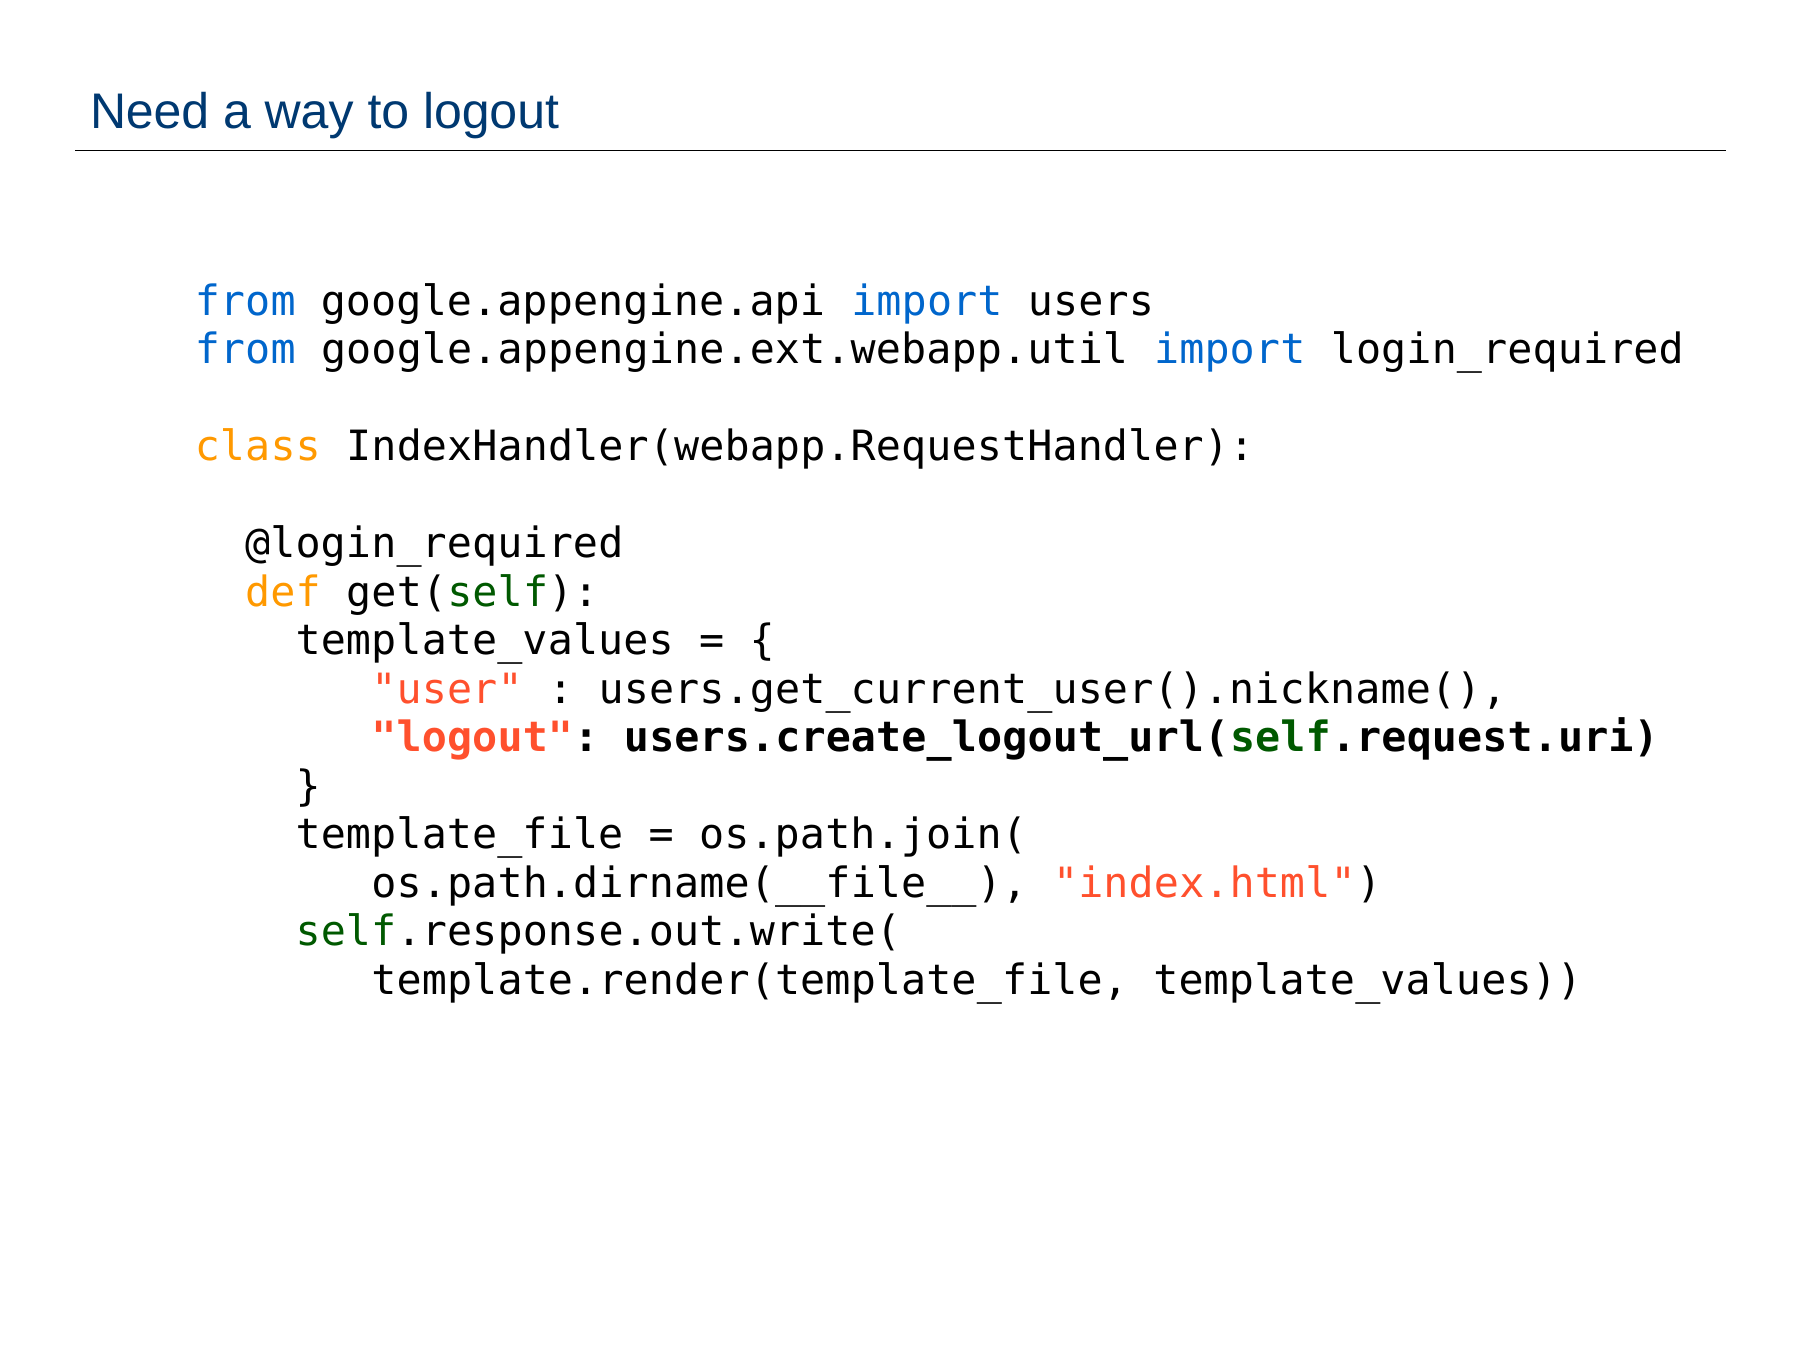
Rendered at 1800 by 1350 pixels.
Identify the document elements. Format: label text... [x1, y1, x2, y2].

text_box from google.appengine.api import users from google.appengine.ext.webapp.util import login_required class IndexHandler(webapp.RequestHandler): @login_required def get(self): template_values = { "user" : users.get_current_user().nickname(), "logout": users.create_logout_url(self.request.uri) } template_file = os.path.join( os.path.dirname(__file__), "index.html") self.response.out.write( template.render(template_file, template_values)) [179, 269, 1800, 1236]
title Need a way to logout [90, 38, 1711, 147]
